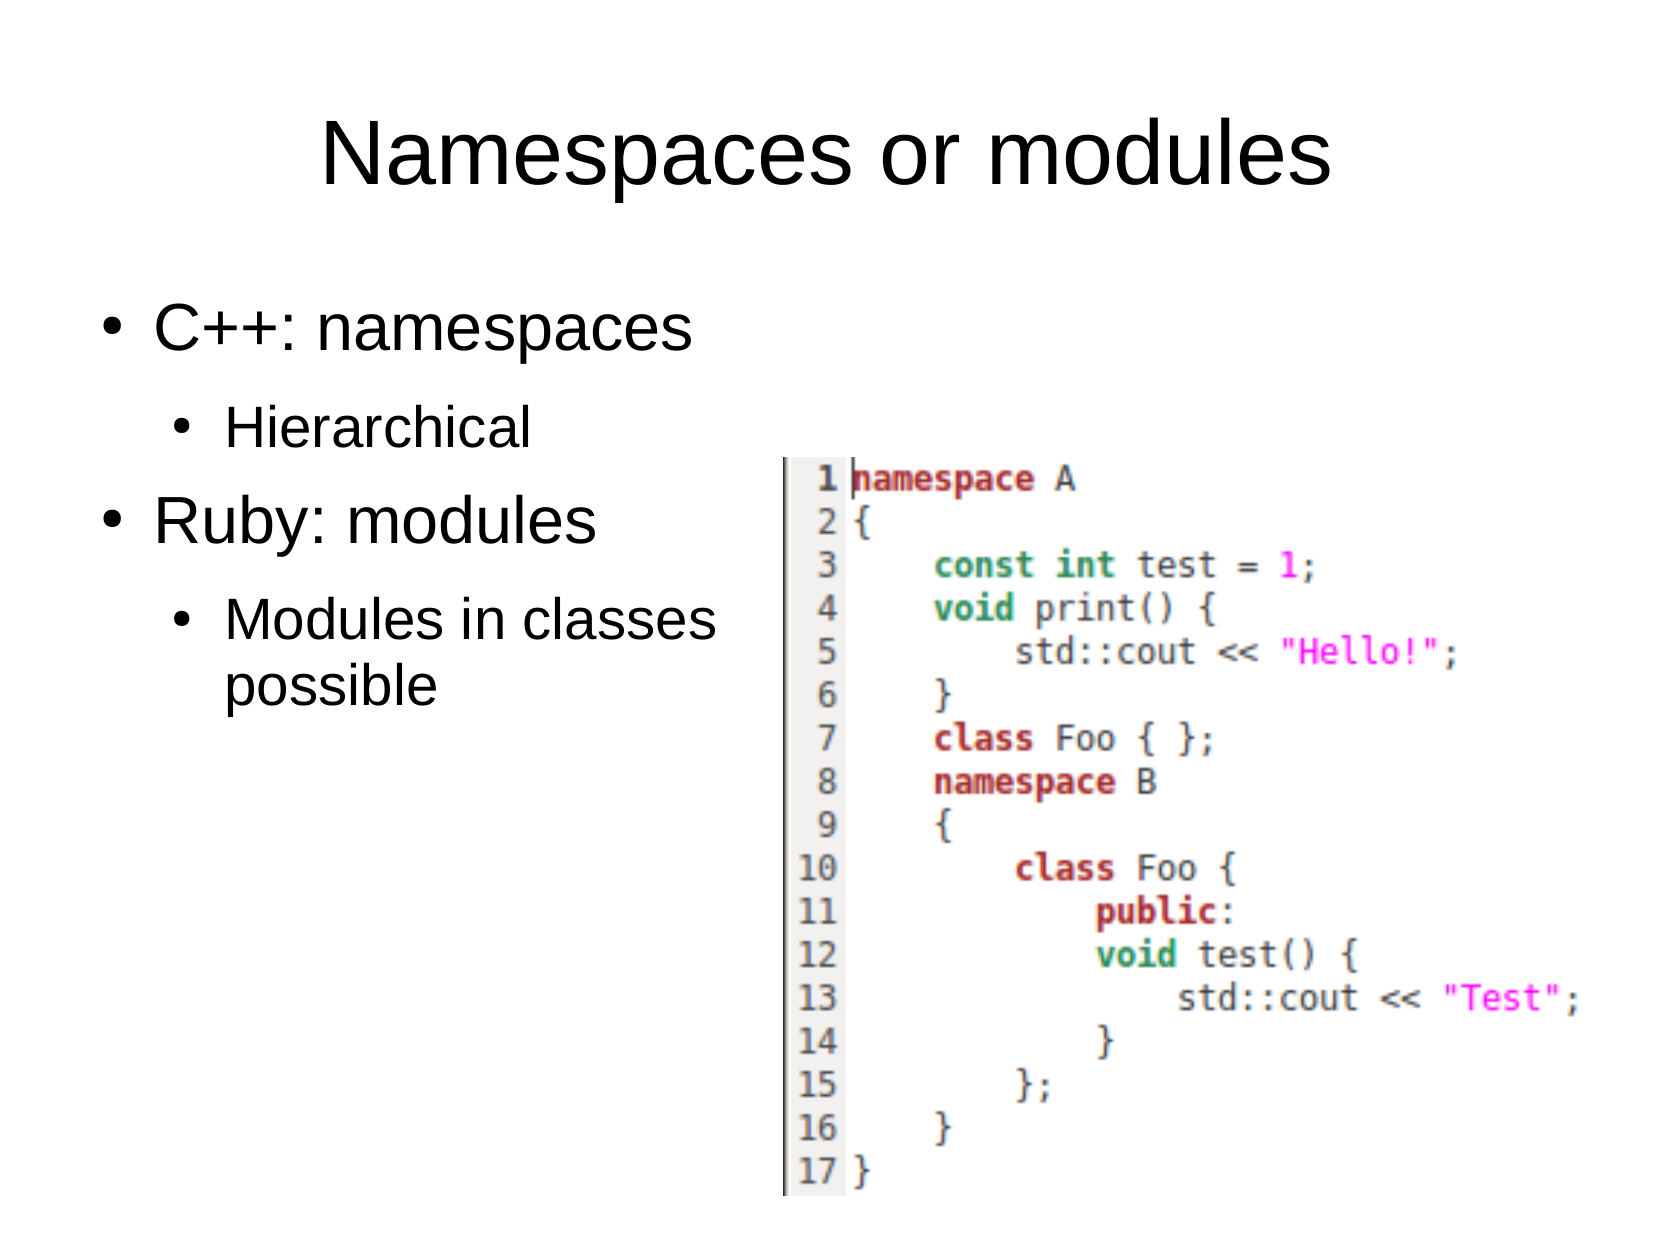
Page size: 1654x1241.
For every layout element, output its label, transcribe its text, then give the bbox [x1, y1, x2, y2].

title Namespaces or modules [82, 49, 1571, 257]
picture [783, 457, 1598, 1196]
list C++: namespaces Hierarchical Ruby: modules Modules in classes possible [82, 290, 788, 1109]
